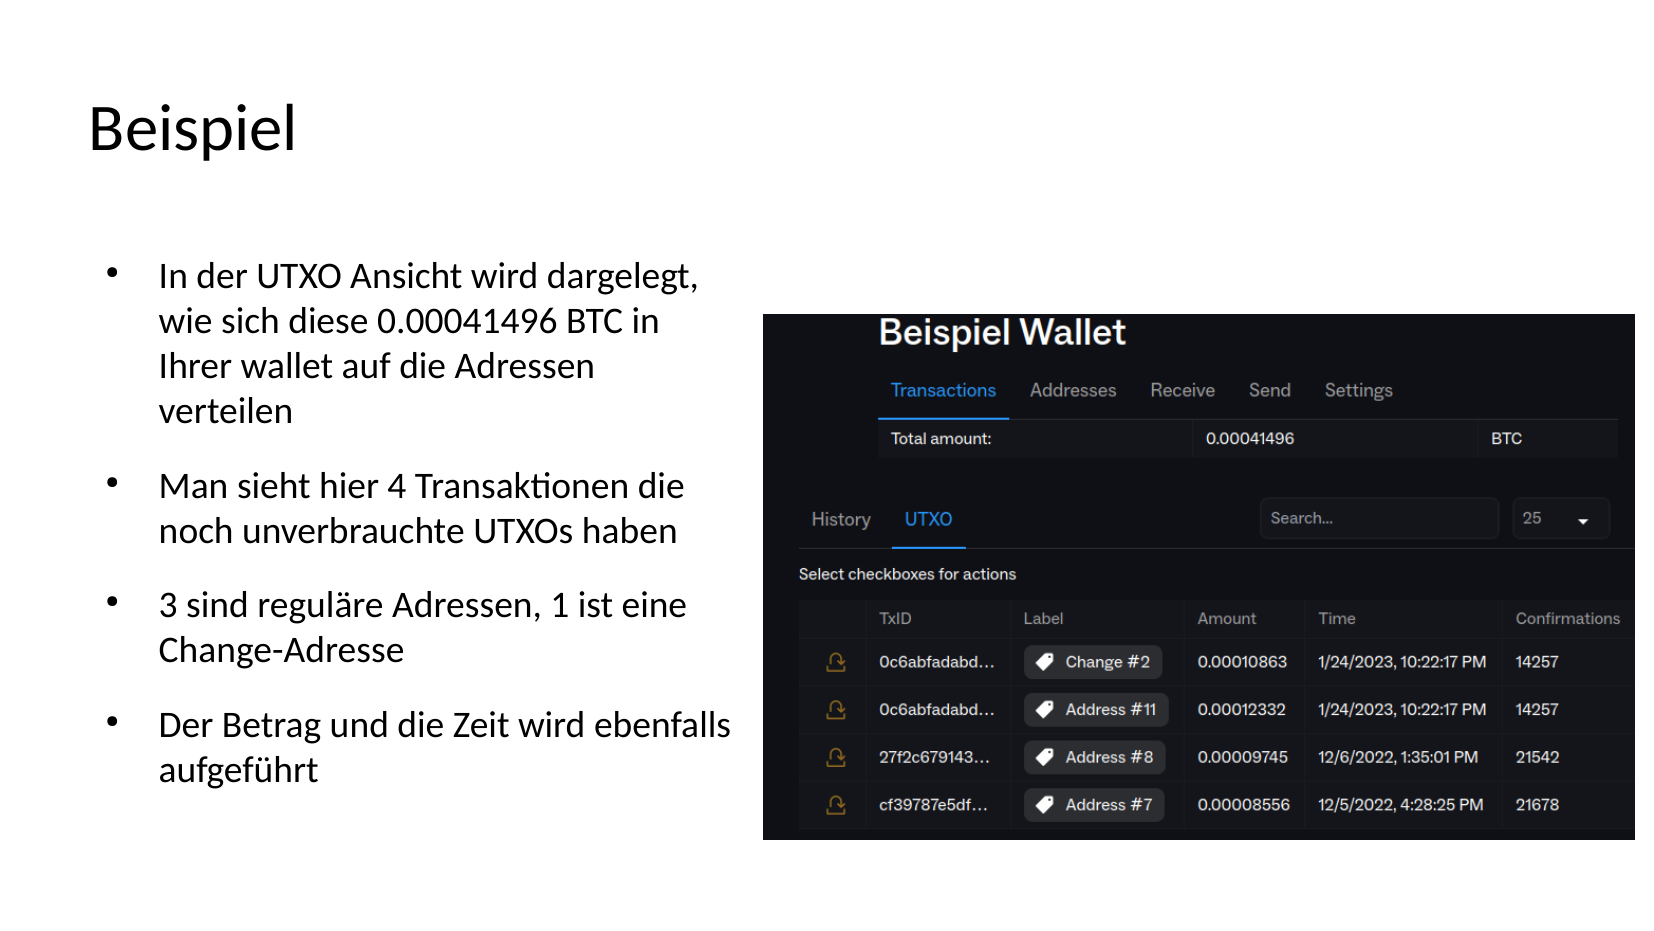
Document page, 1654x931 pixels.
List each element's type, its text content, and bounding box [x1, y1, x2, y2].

list In der UTXO Ansicht wird dargelegt, wie sich diese 0.00041496 BTC in Ihrer wallet auf die Adressen verteilen Man sieht hier 4 Transaktionen die noch unverbrauchte UTXOs haben 3 sind reguläre Adressen, 1 ist eine Change-Adresse Der Betrag und die Zeit wird ebenfalls aufgeführt [87, 251, 735, 931]
picture [763, 314, 1635, 841]
title Beispiel [88, 33, 1409, 234]
